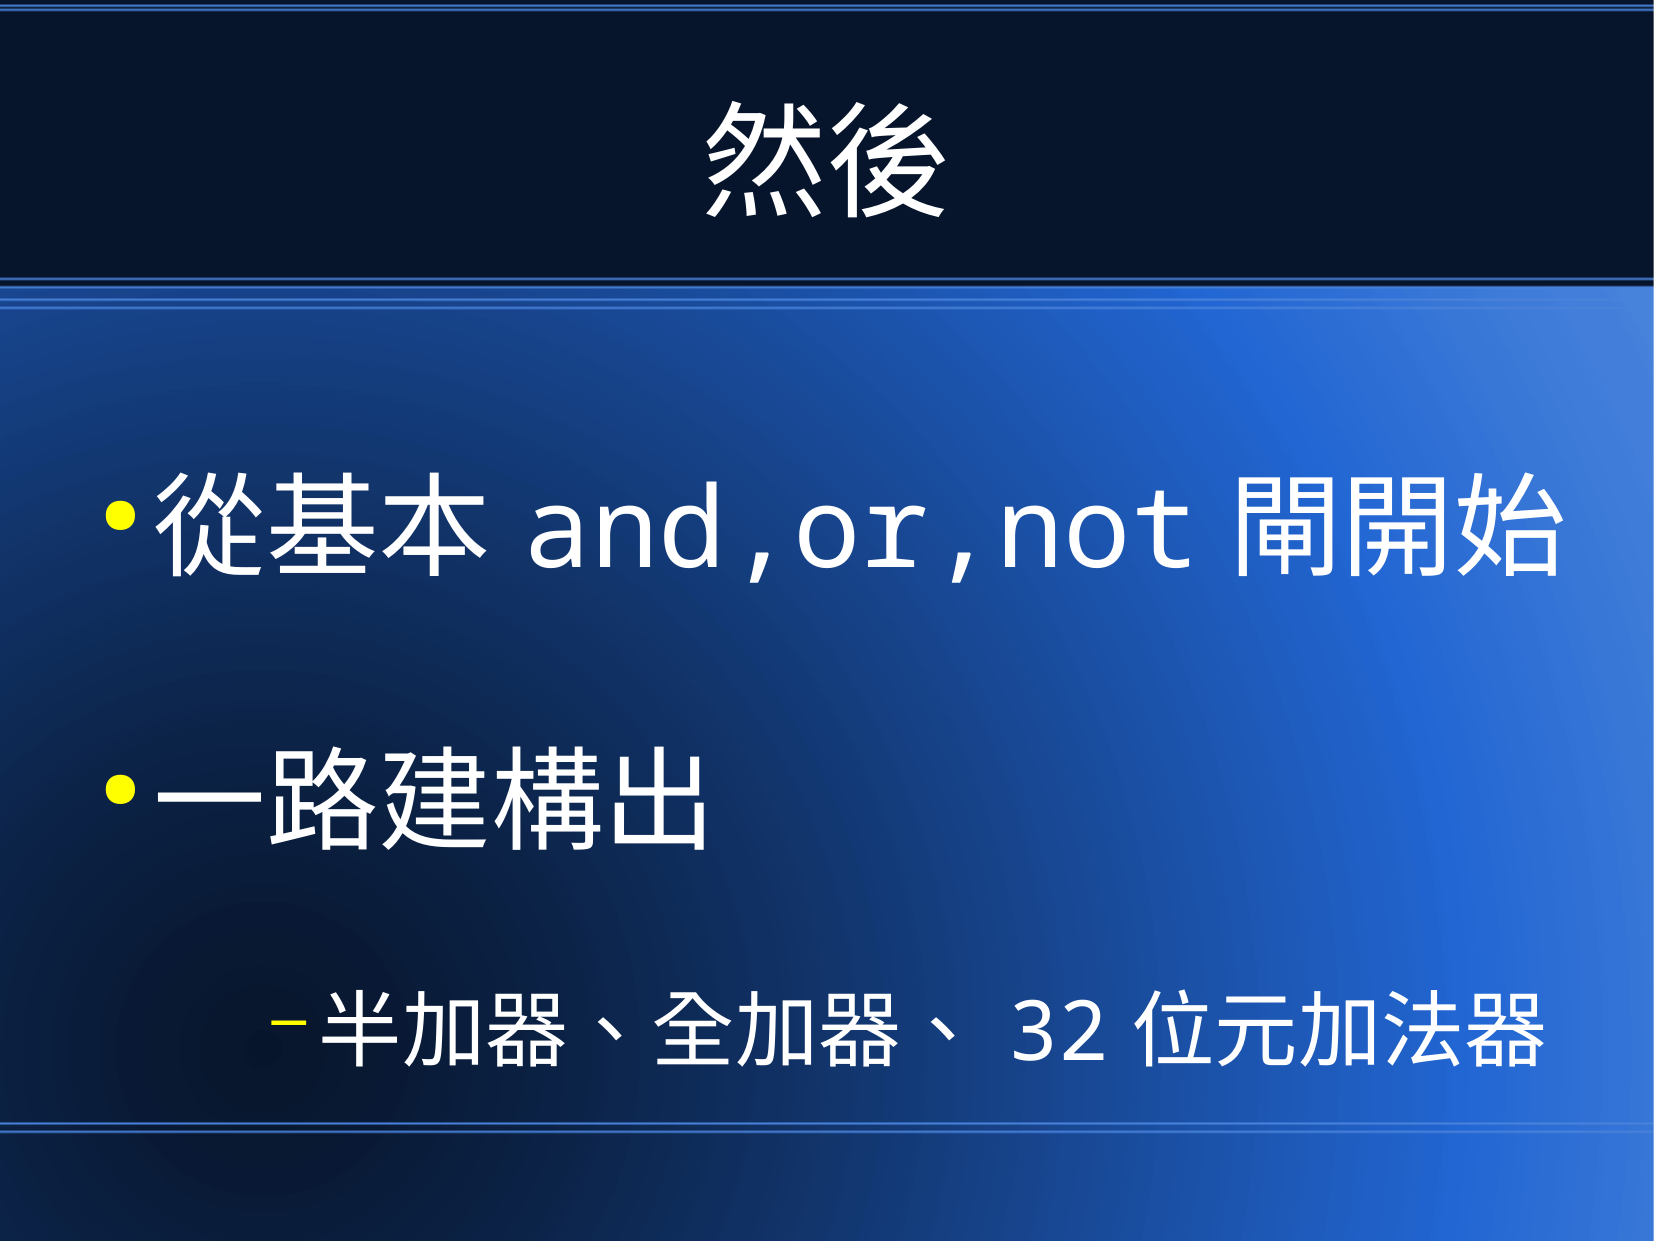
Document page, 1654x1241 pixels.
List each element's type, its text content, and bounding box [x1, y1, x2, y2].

title 然後 [82, 49, 1571, 257]
picture [0, 0, 1654, 1241]
list 從基本and,or,not閘開始 一路建構出 半加器、全加器、32位元加法器 [82, 355, 1571, 1241]
